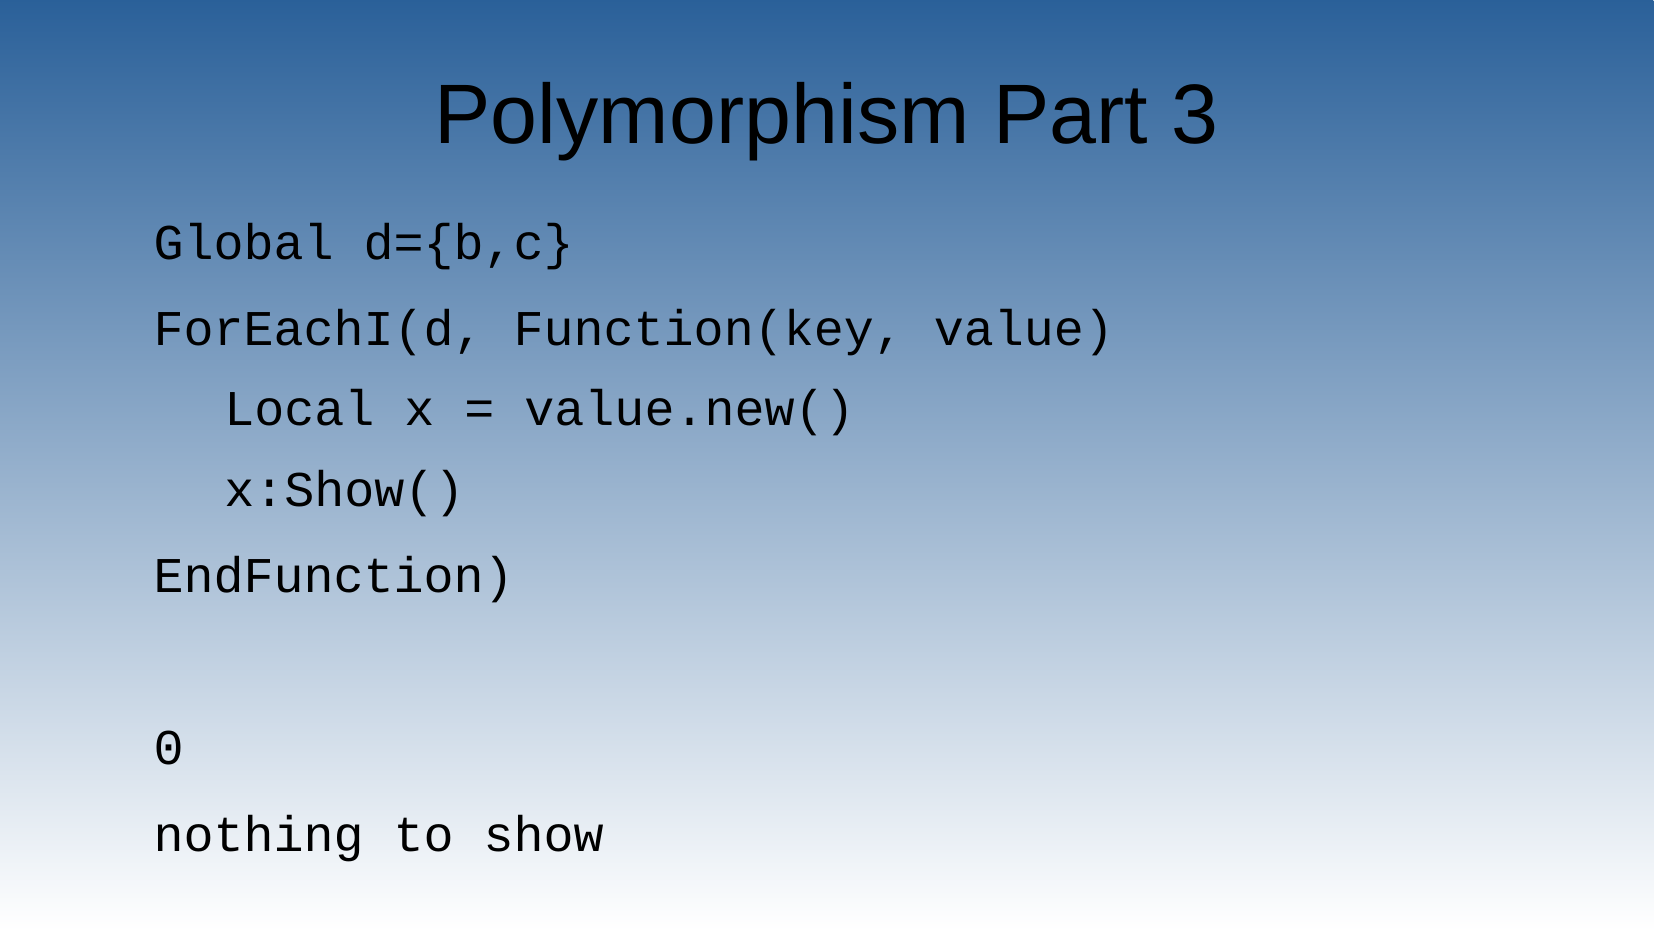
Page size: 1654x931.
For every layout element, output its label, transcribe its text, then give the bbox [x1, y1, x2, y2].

list Global d={b,c} ForEachI(d, Function(key, value) Local x = value.new() x:Show() EndFunction) 0 nothing to show [82, 217, 1571, 872]
title Polymorphism Part 3 [82, 37, 1571, 193]
